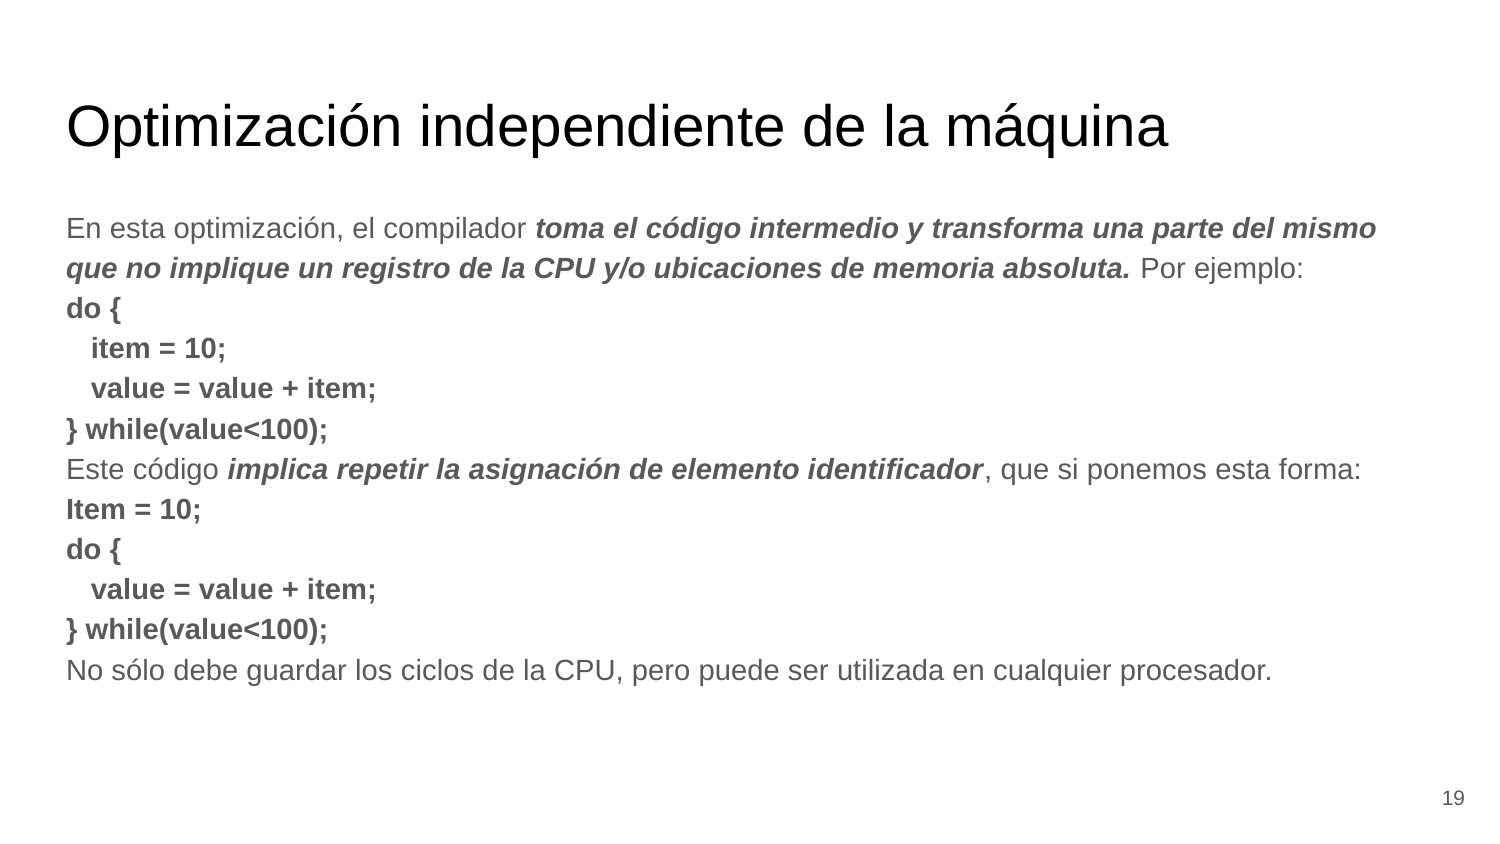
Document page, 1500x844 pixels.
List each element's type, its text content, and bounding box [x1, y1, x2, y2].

title Optimización independiente de la máquina [51, 72, 1449, 167]
slide_number <number> [1389, 764, 1480, 830]
list En esta optimización, el compilador toma el código intermedio y transforma una parte del mismo que no implique un registro de la CPU y/o ubicaciones de memoria absoluta. Por ejemplo: do { item = 10; value = value + item; } while(value<100); Este código implica repetir la asignación de elemento identificador, que si ponemos esta forma: Item = 10; do { value = value + item; } while(value<100); No sólo debe guardar los ciclos de la CPU, pero puede ser utilizada en cualquier procesador. [51, 189, 1449, 750]
